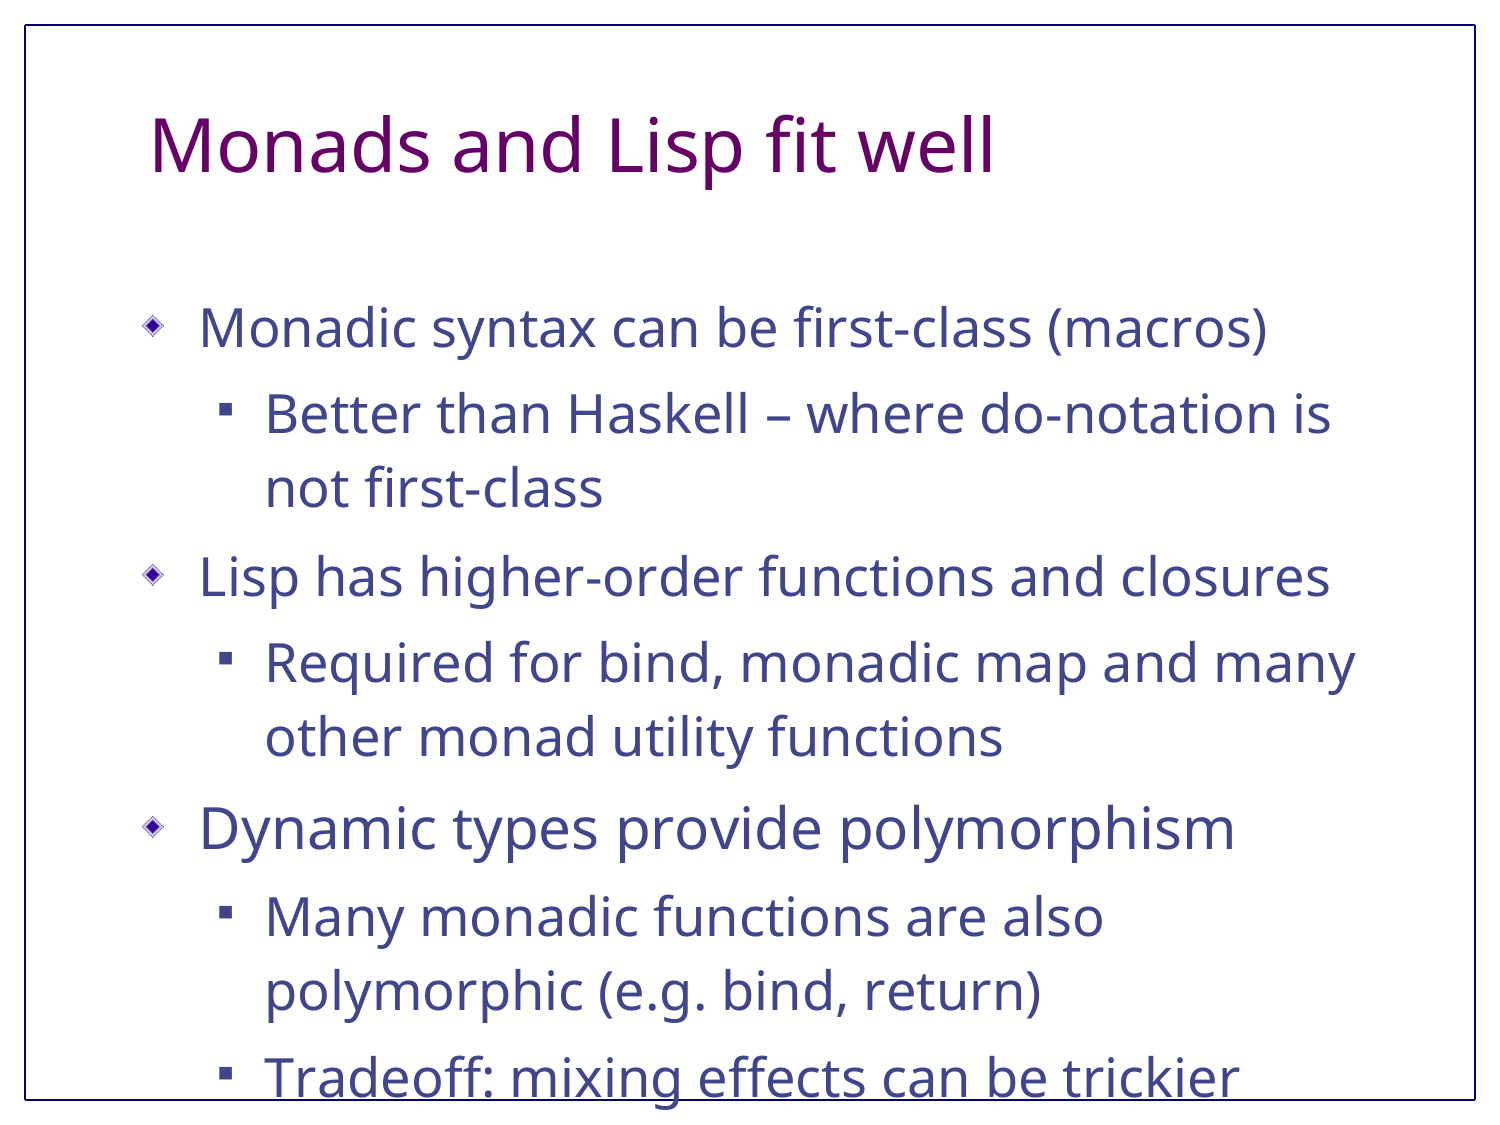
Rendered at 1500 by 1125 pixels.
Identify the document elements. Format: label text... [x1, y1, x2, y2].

title Monads and Lisp fit well [148, 49, 1386, 238]
list Monadic syntax can be first-class (macros) Better than Haskell – where do-notation is not first-class Lisp has higher-order functions and closures Required for bind, monadic map and many other monad utility functions Dynamic types provide polymorphism Many monadic functions are also polymorphic (e.g. bind, return) Tradeoff: mixing effects can be trickier [142, 289, 1418, 1033]
